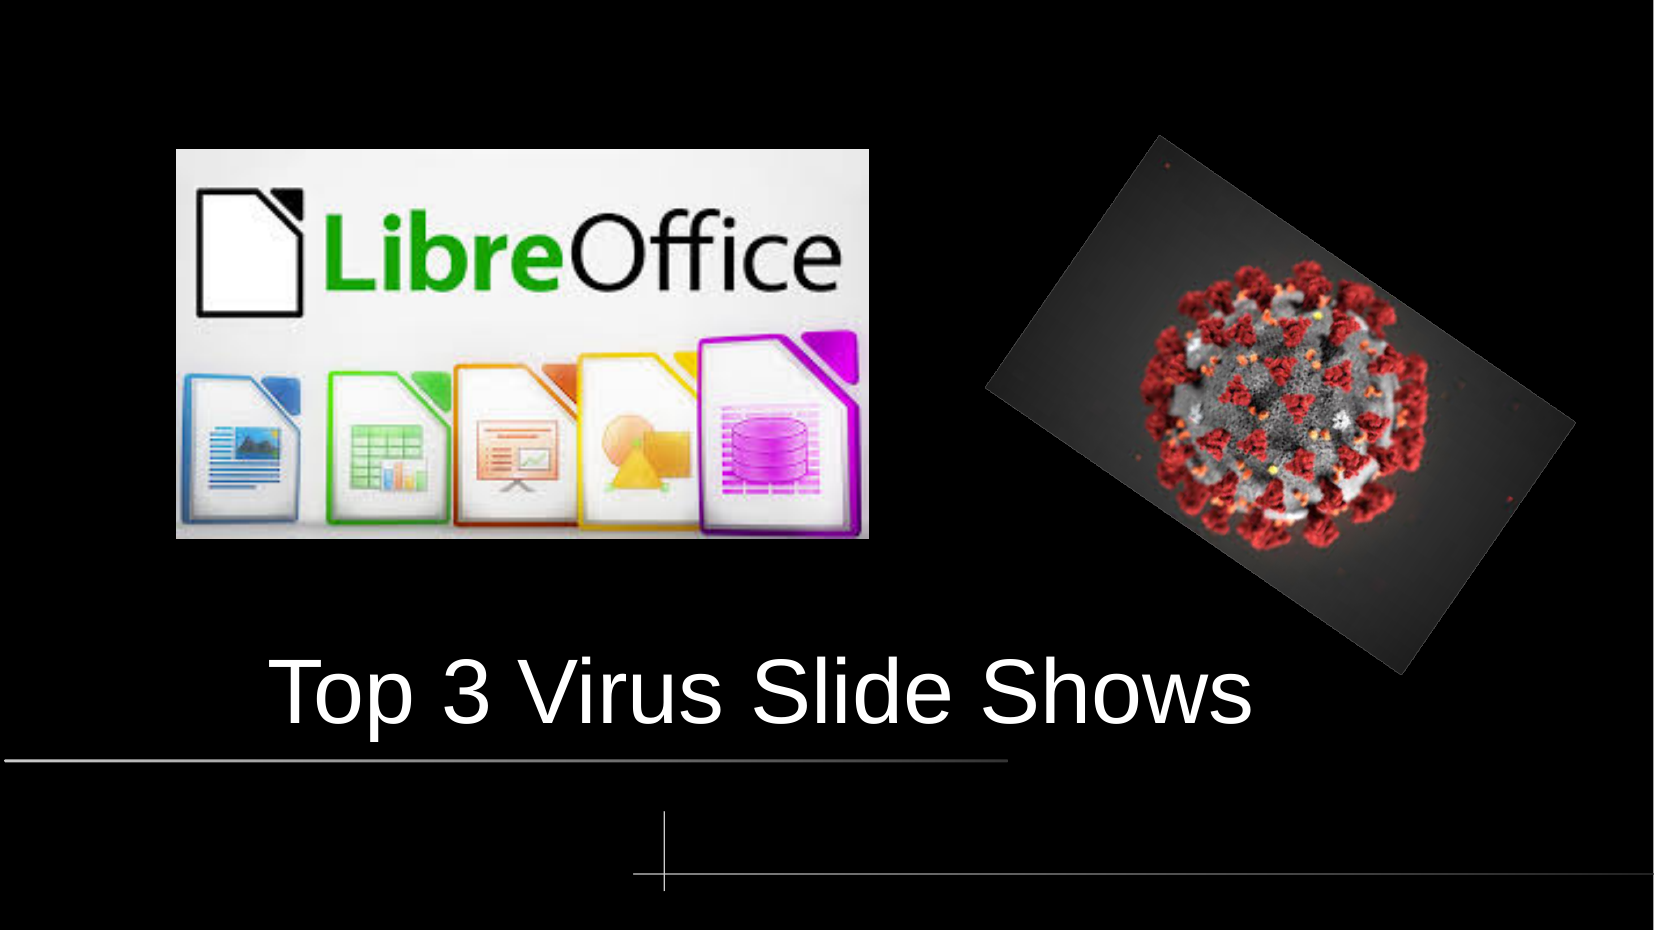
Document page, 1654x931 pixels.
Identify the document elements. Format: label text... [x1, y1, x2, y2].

title Top 3 Virus Slide Shows [23, 637, 1501, 746]
picture [984, 134, 1576, 676]
picture [176, 149, 869, 539]
